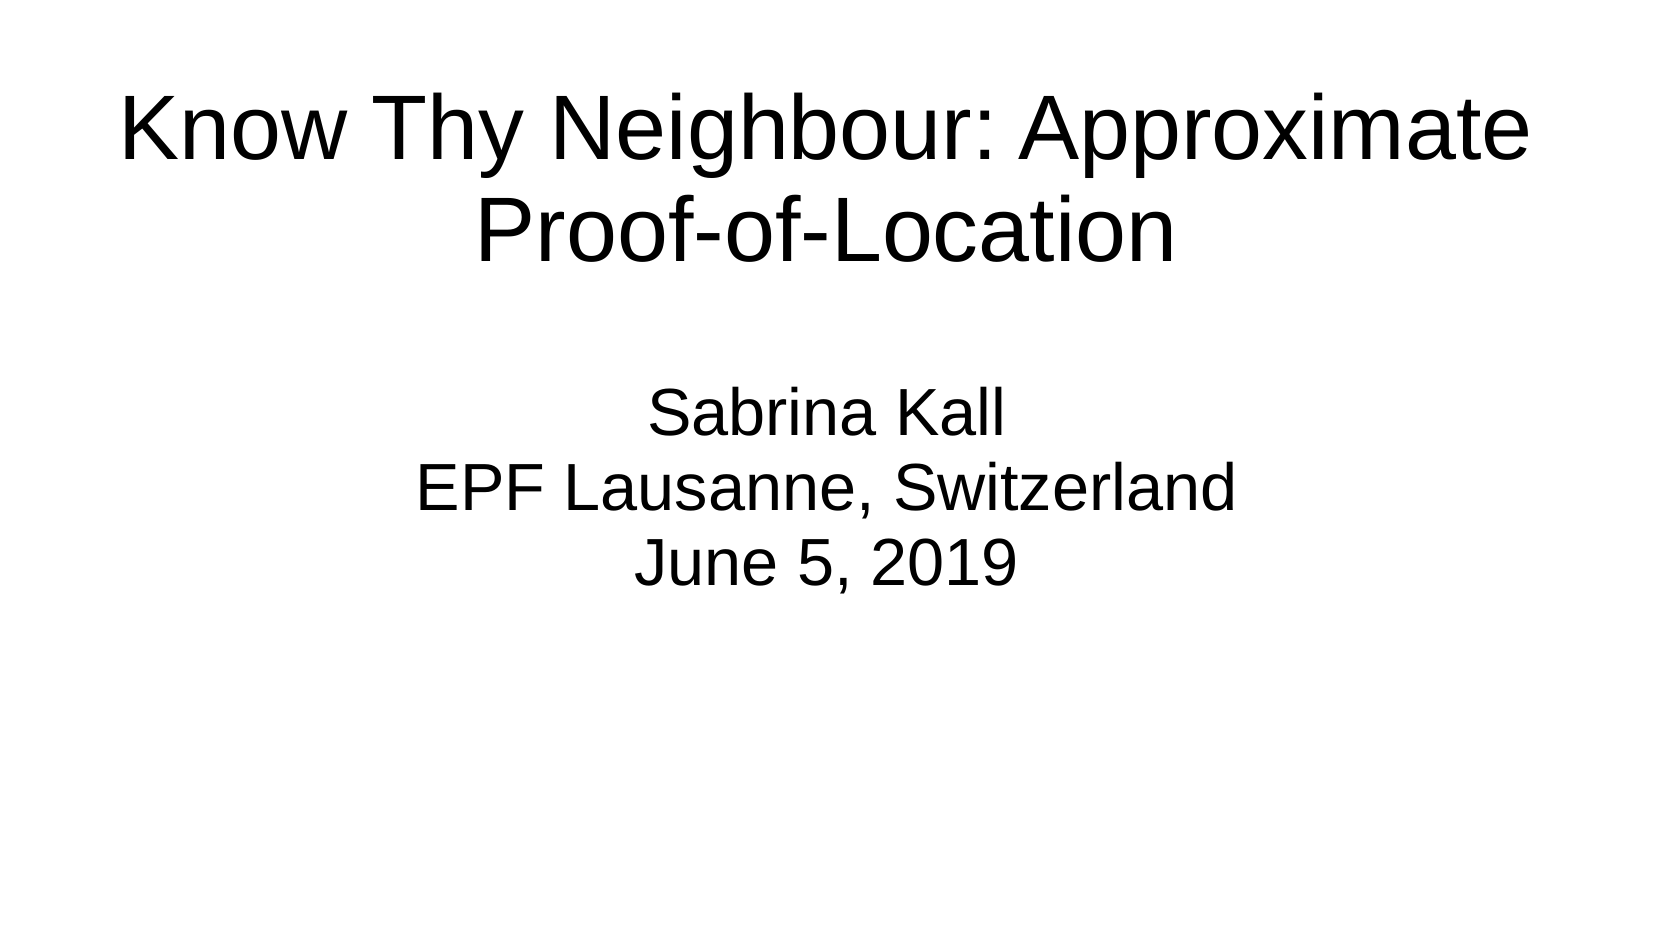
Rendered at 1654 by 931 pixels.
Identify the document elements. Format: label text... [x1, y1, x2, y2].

subtitle Sabrina Kall EPF Lausanne, Switzerland June 5, 2019 [82, 217, 1571, 758]
title Know Thy Neighbour: Approximate Proof-of-Location [82, 12, 1571, 217]
